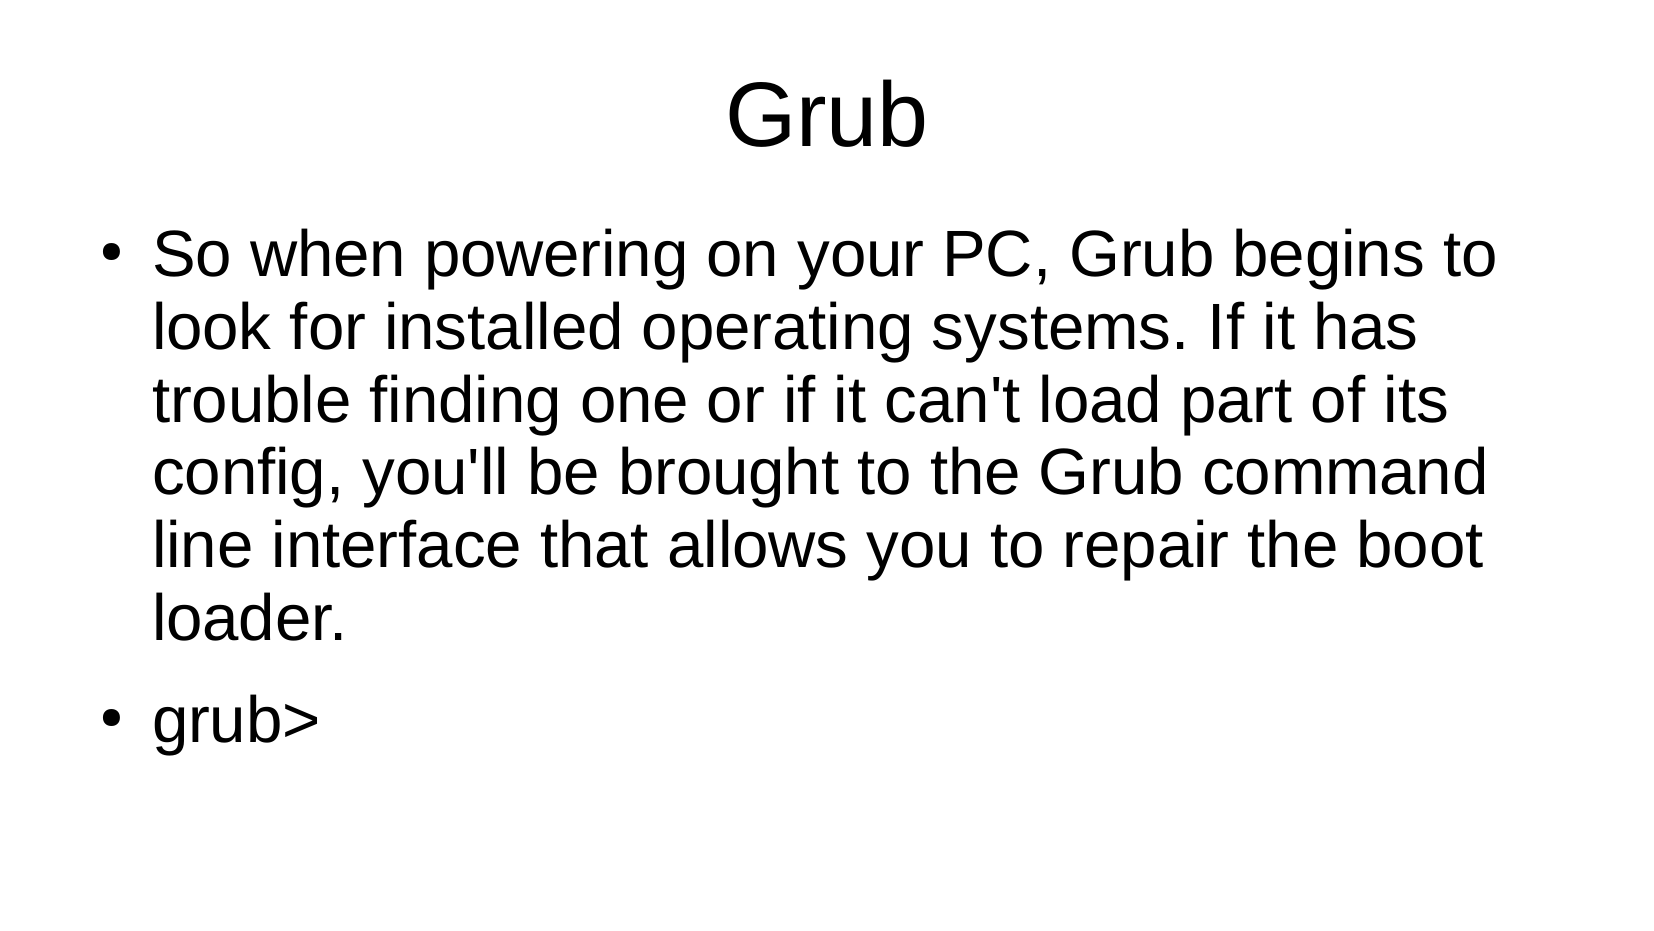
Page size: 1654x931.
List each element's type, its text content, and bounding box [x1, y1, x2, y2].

list So when powering on your PC, Grub begins to look for installed operating systems. If it has trouble finding one or if it can't load part of its config, you'll be brought to the Grub command line interface that allows you to repair the boot loader. grub> [82, 217, 1571, 758]
title Grub [82, 37, 1571, 193]
